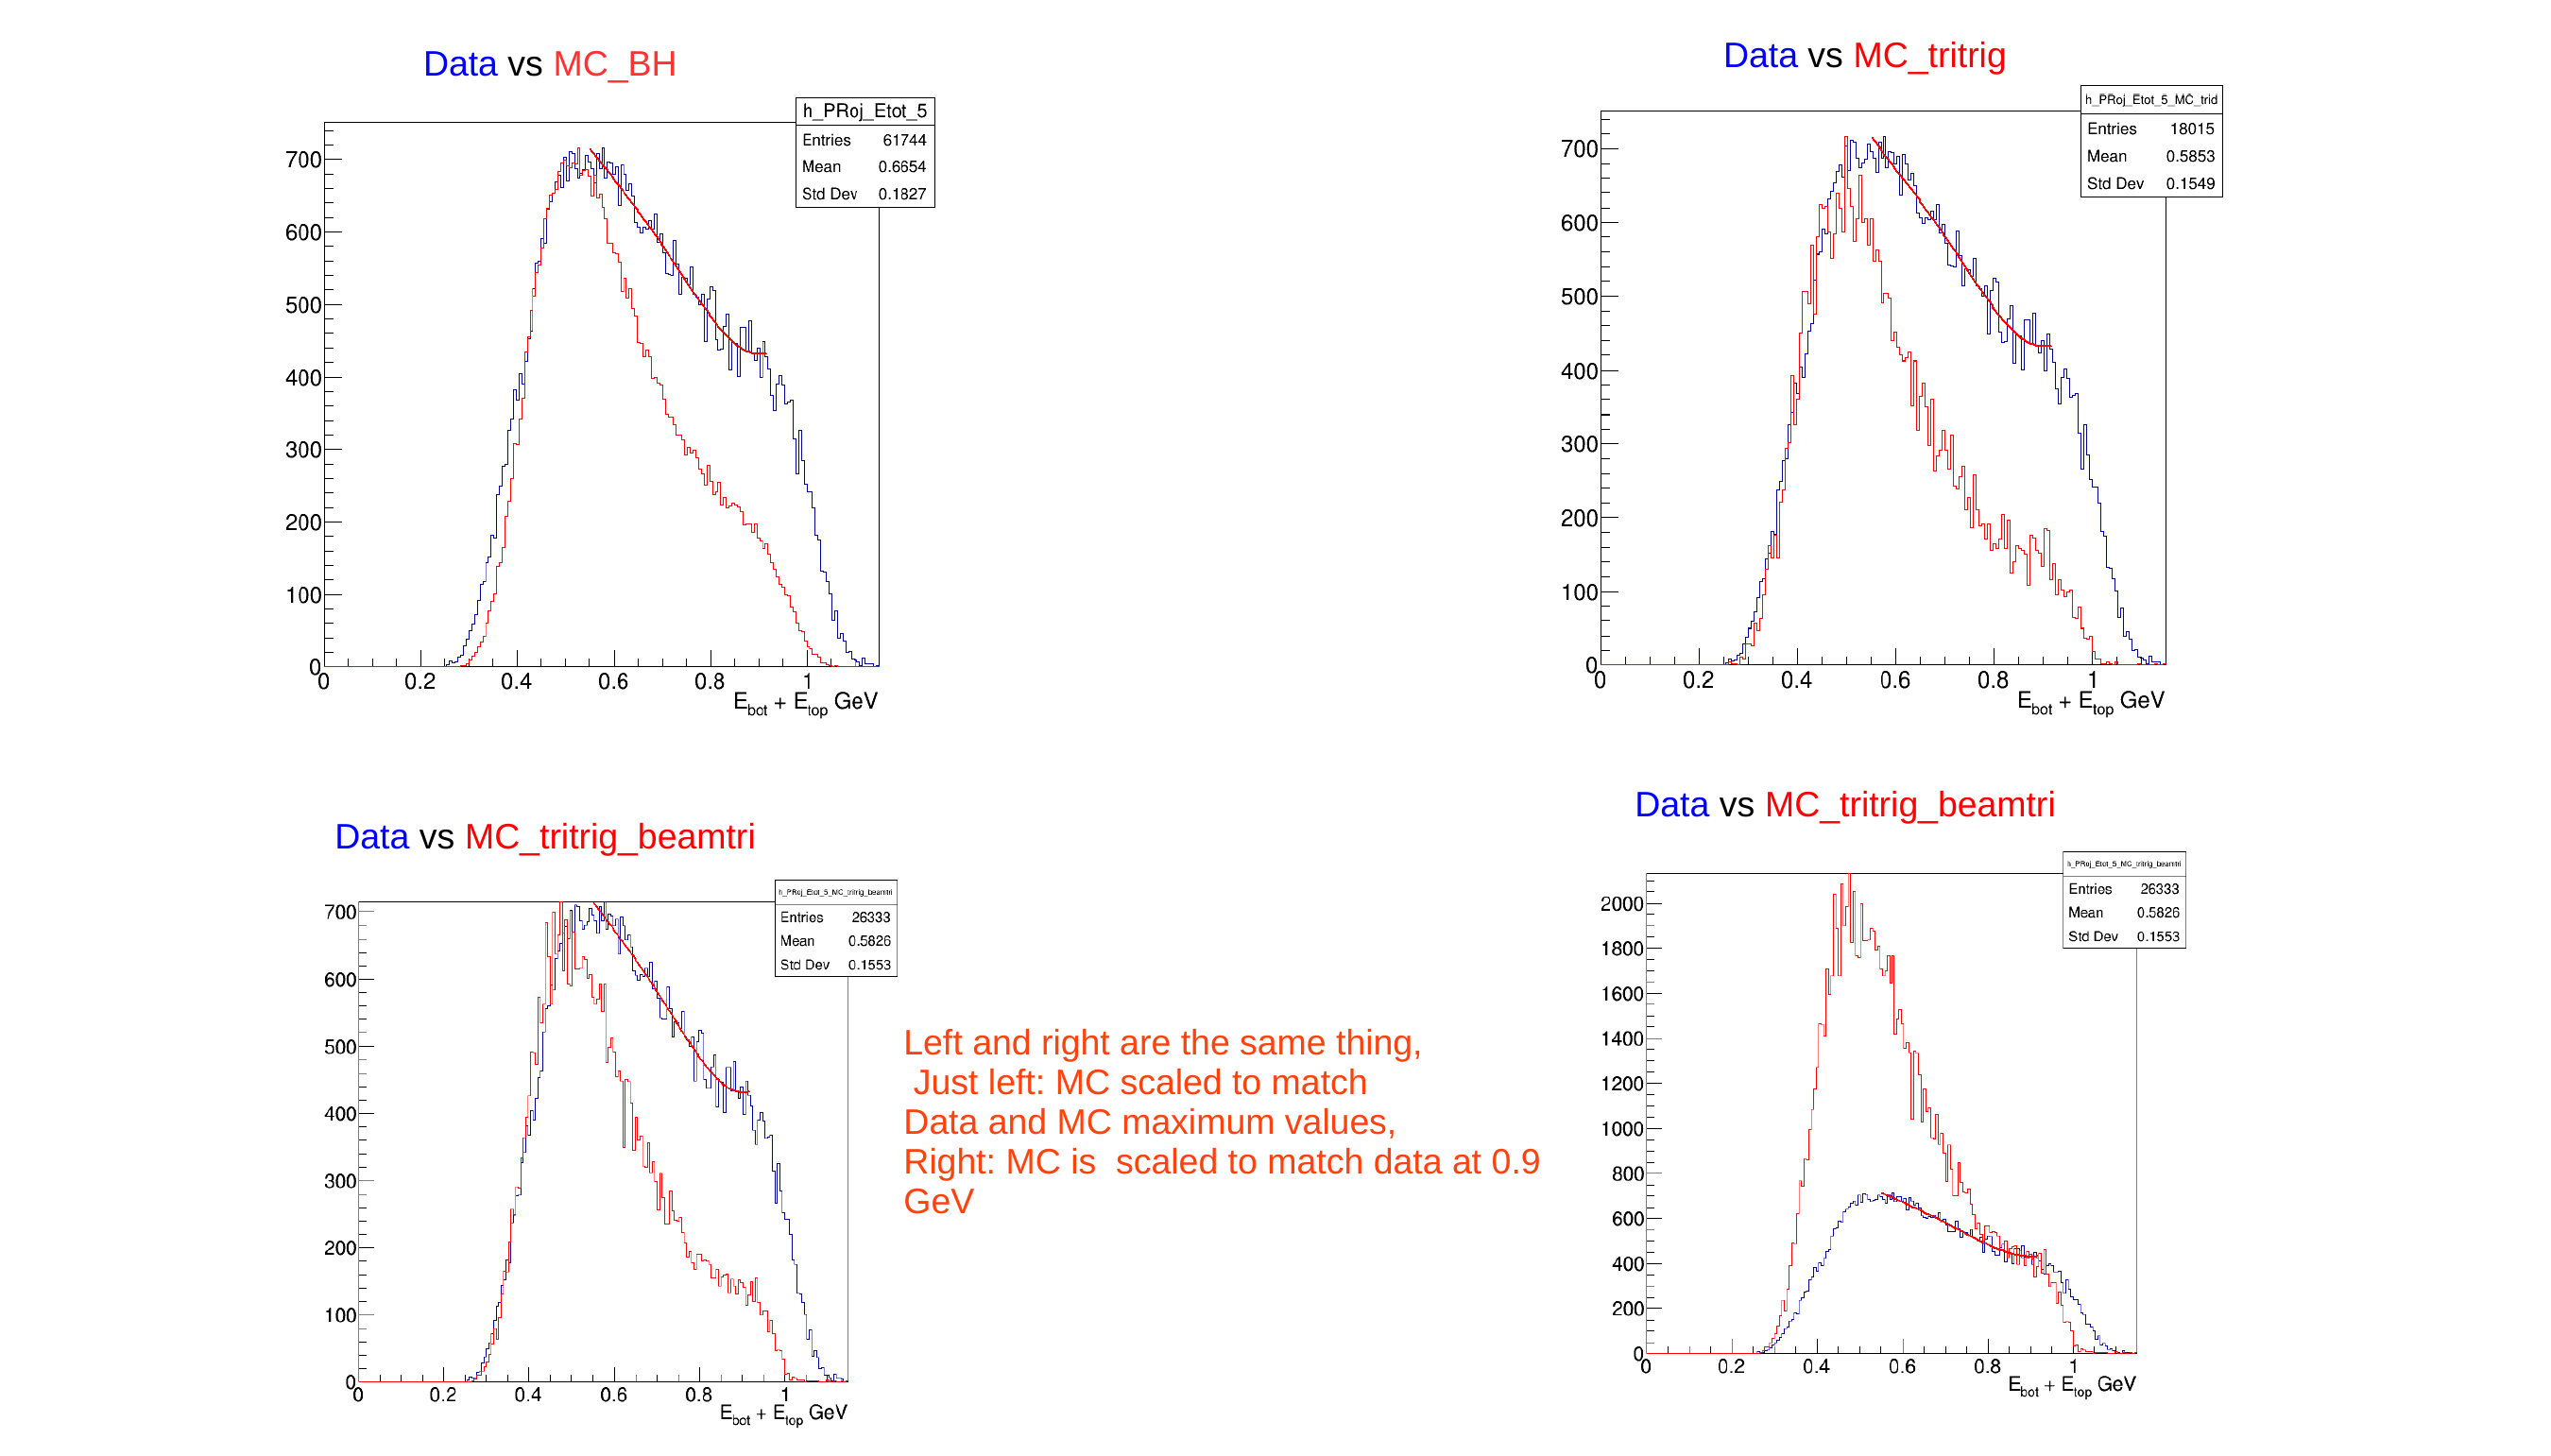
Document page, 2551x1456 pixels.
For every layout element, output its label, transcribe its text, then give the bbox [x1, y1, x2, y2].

picture [255, 54, 948, 735]
text_box Data vs MC_BH [409, 36, 756, 105]
text_box Left and right are the same thing, Just left: MC scaled to match Data and MC maximum values, Right: MC is scaled to match data at 0.9 GeV [889, 1016, 1603, 1282]
text_box Data vs MC_tritrig_beamtri [320, 809, 873, 878]
text_box Data vs MC_tritrig_beamtri [1620, 778, 2173, 846]
text_box Data vs MC_tritrig [1709, 28, 2093, 96]
picture [1531, 42, 2235, 735]
picture [1585, 813, 2198, 1413]
picture [298, 841, 909, 1442]
